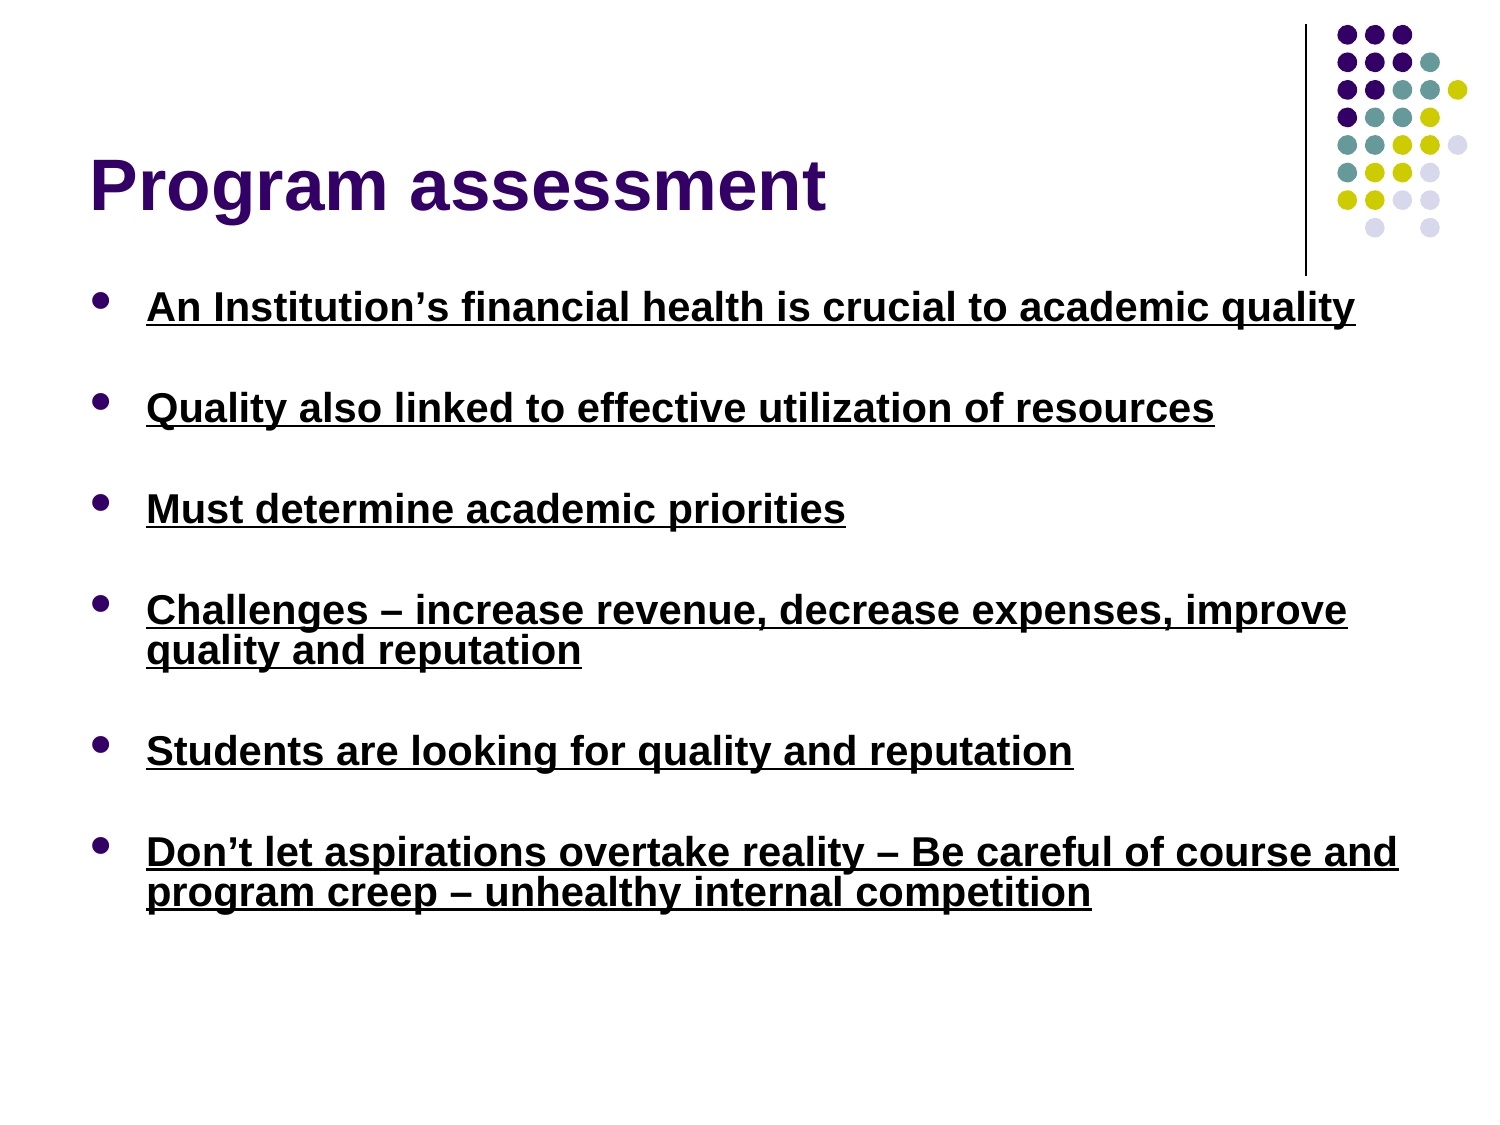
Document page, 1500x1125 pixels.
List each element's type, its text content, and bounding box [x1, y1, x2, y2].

title Program assessment [74, 20, 1313, 233]
list An Institution’s financial health is crucial to academic quality Quality also linked to effective utilization of resources Must determine academic priorities Challenges – increase revenue, decrease expenses, improve quality and reputation Students are looking for quality and reputation Don’t let aspirations overtake reality – Be careful of course and program creep – unhealthy internal competition [75, 282, 1426, 1006]
